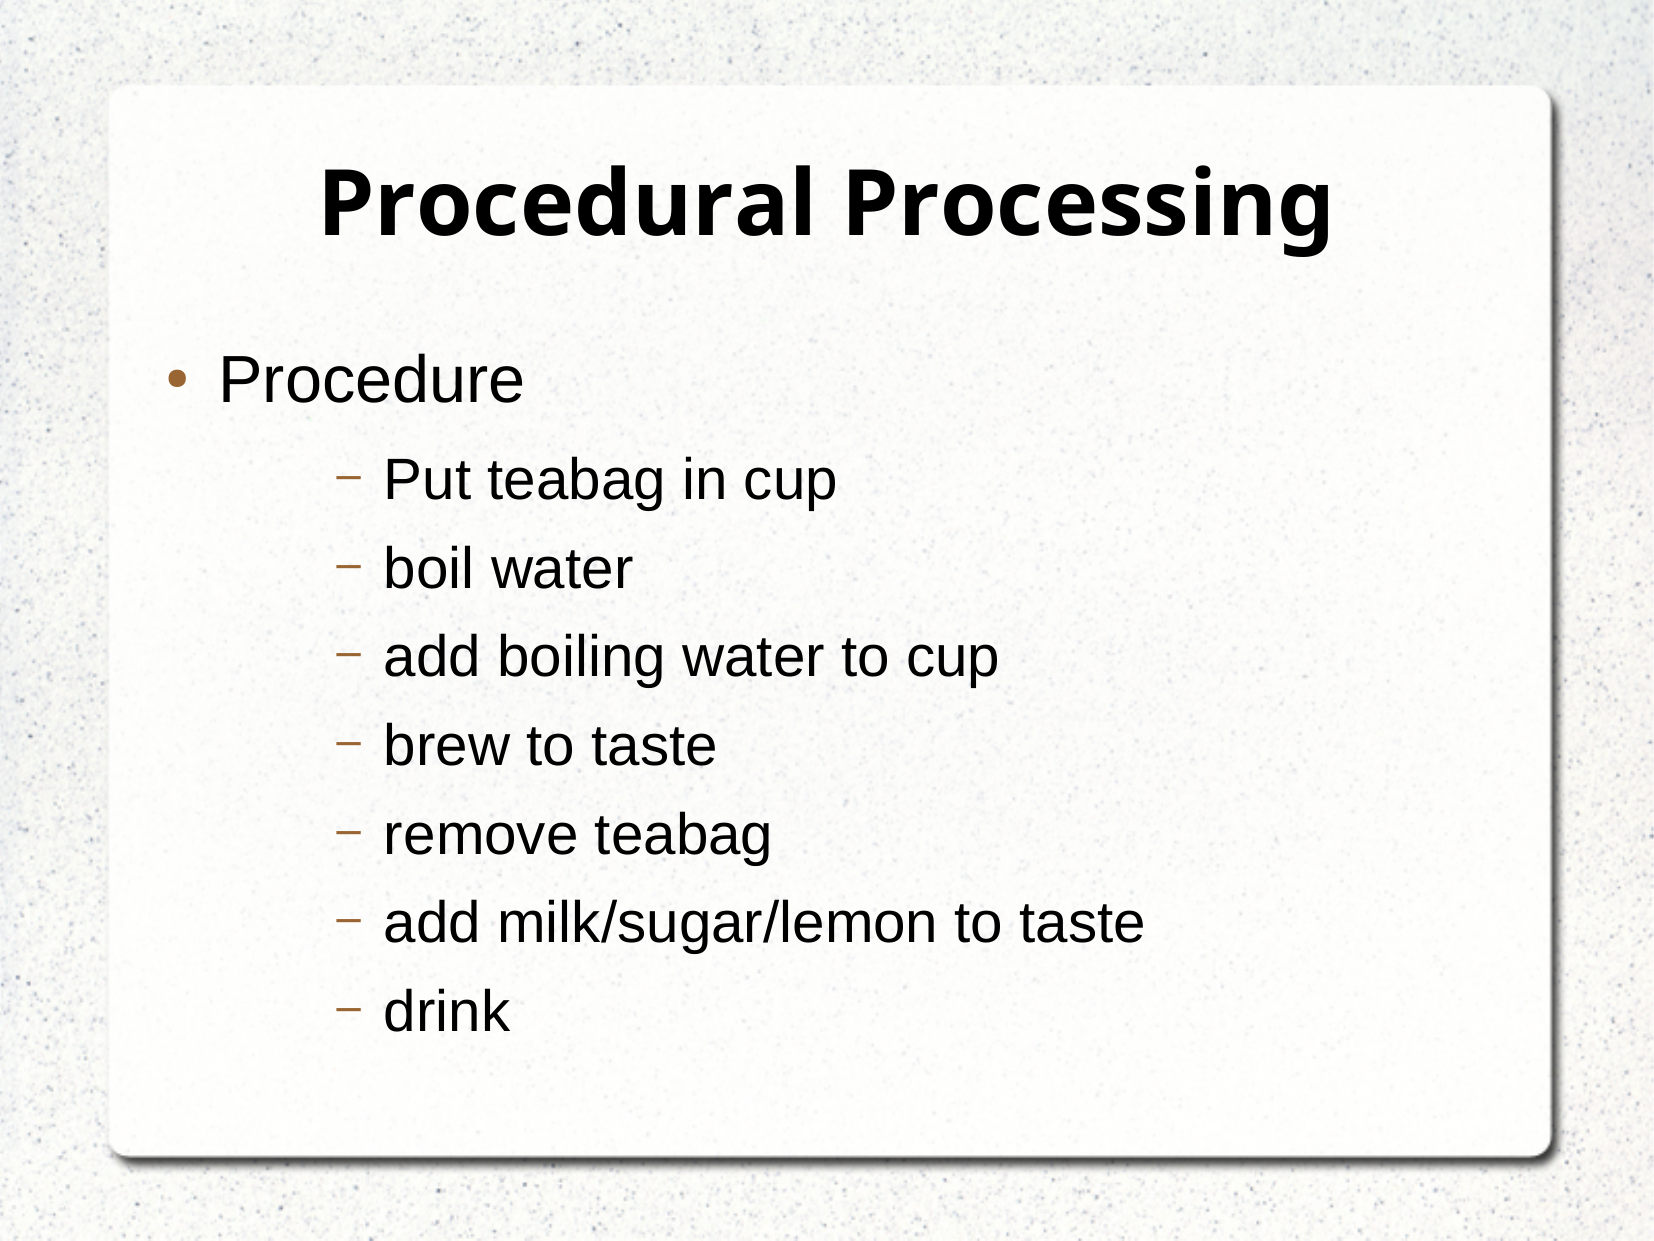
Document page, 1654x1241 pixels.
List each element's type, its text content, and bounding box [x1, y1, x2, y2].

list Procedure Put teabag in cup boil water add boiling water to cup brew to taste remove teabag add milk/sugar/lemon to taste drink [147, 342, 1506, 1044]
title Procedural Processing [118, 96, 1536, 304]
picture [0, 0, 1654, 1241]
